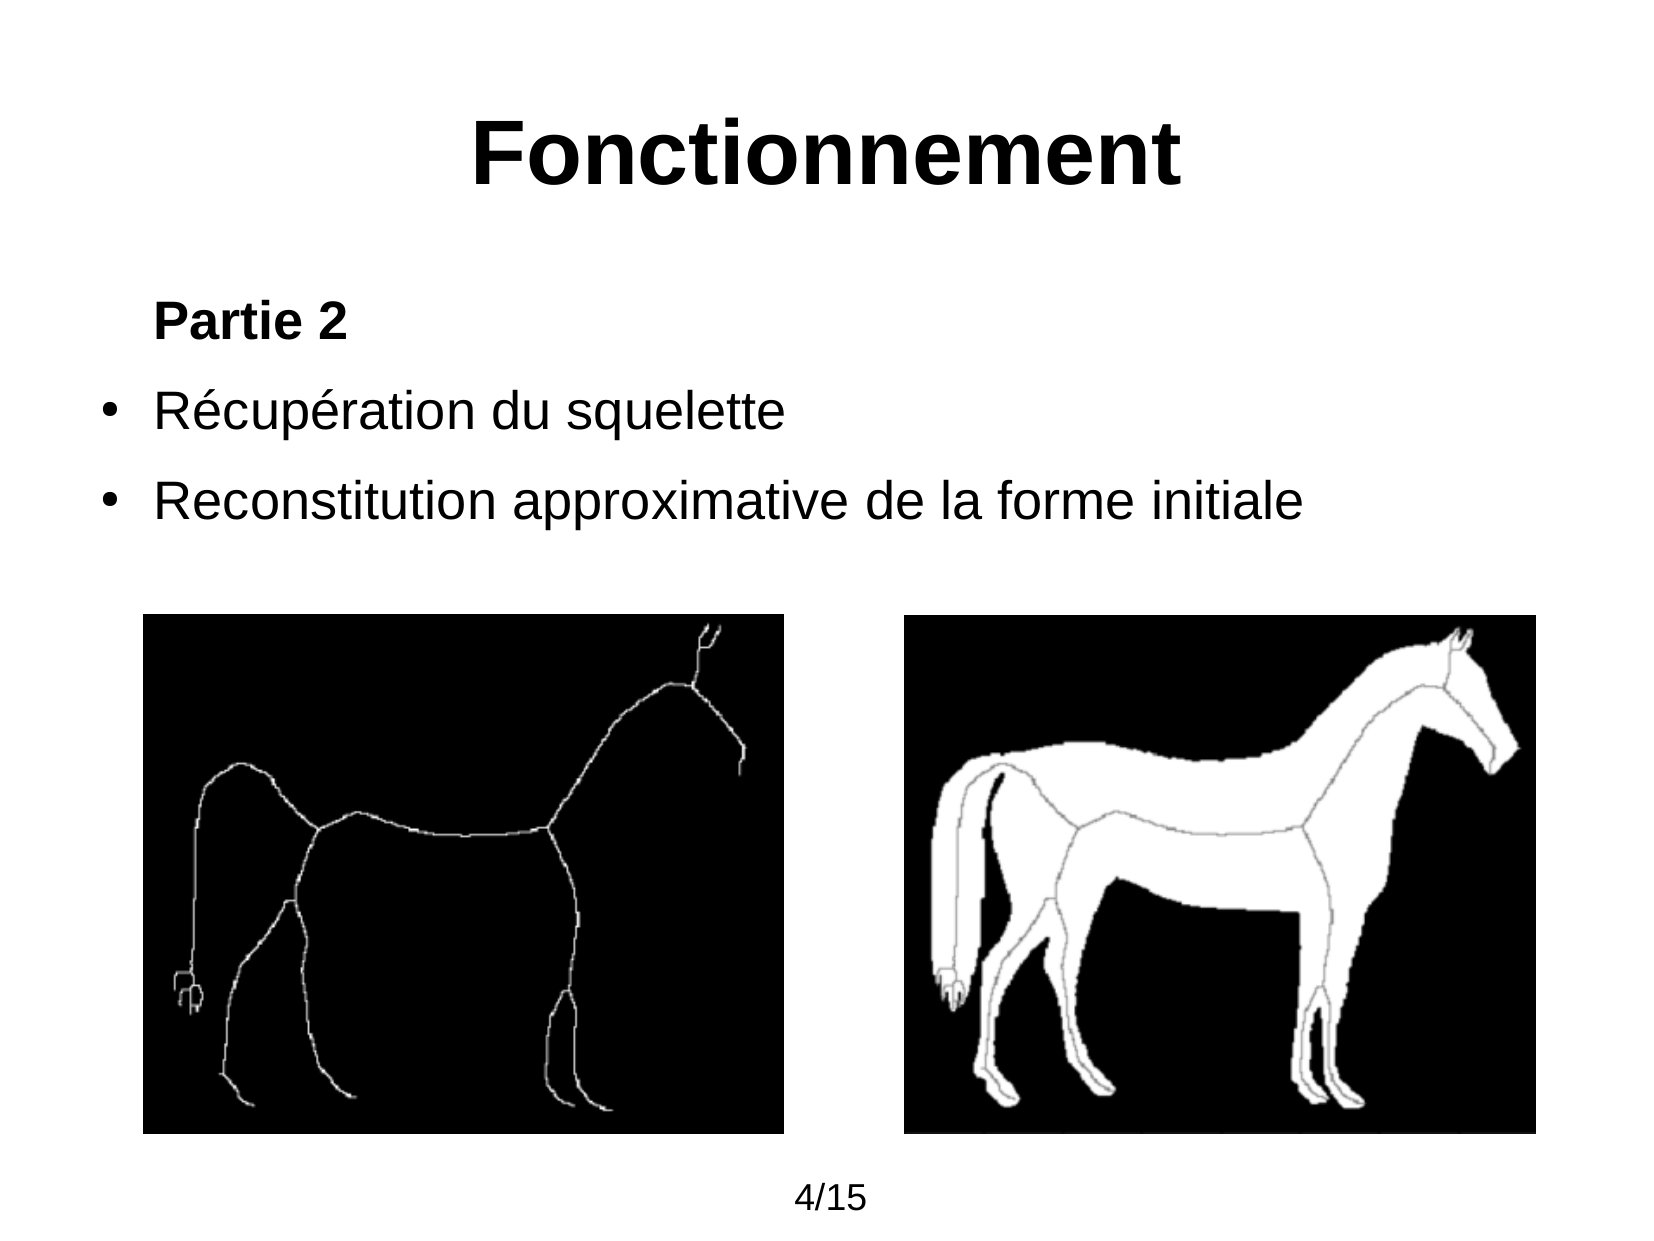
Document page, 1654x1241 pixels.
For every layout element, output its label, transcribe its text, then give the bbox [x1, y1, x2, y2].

picture [904, 615, 1536, 1134]
text_box 4/15 [779, 1169, 882, 1227]
list Partie 2 Récupération du squelette Reconstitution approximative de la forme initiale [82, 290, 1571, 544]
picture [143, 614, 784, 1134]
title Fonctionnement [82, 49, 1571, 257]
